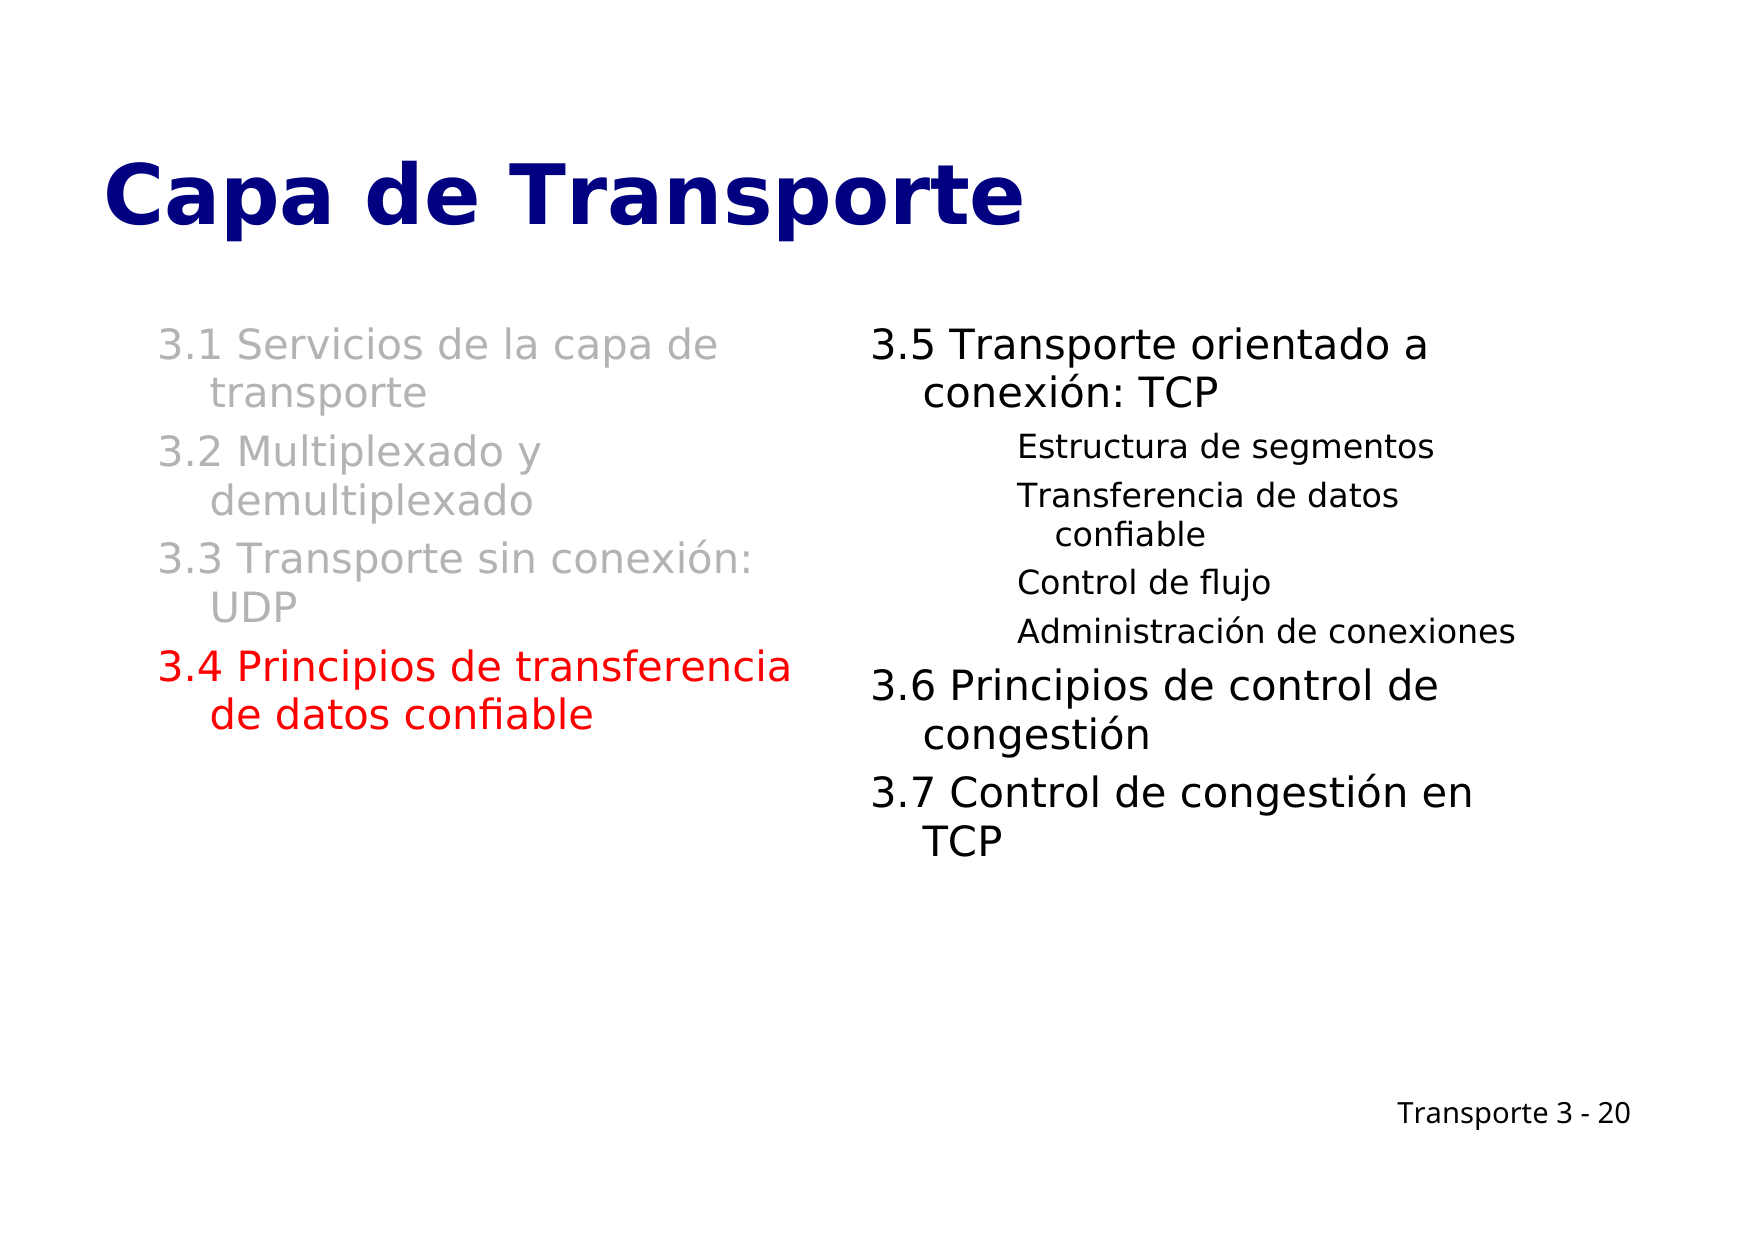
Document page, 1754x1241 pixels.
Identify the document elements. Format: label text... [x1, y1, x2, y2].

list 3.5 Transporte orientado a conexión: TCP Estructura de segmentos Transferencia de datos confiable Control de flujo Administración de conexiones 3.6 Principios de control de congestión 3.7 Control de congestión en TCP [866, 320, 1546, 1082]
title Capa de Transporte [88, 95, 1654, 298]
list 3.1 Servicios de la capa de transporte 3.2 Multiplexado y demultiplexado 3.3 Transporte sin conexión: UDP 3.4 Principios de transferencia de datos confiable [154, 320, 833, 1082]
